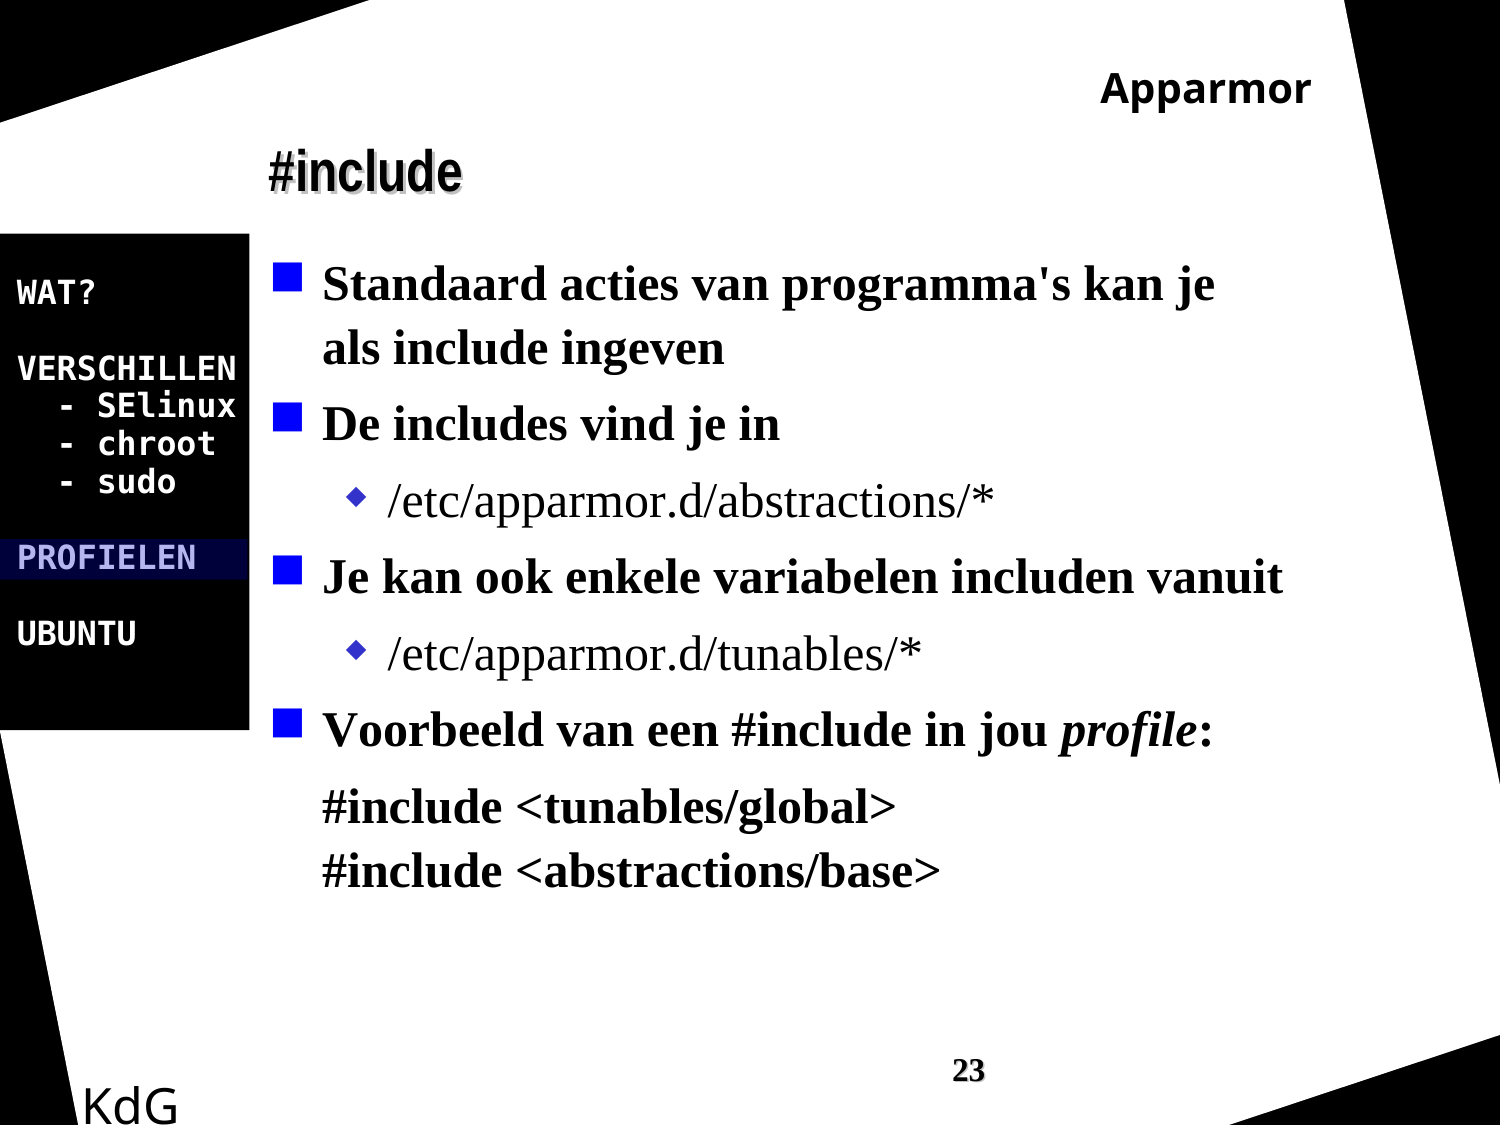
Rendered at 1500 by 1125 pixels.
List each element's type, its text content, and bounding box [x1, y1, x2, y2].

text_box [0, 539, 248, 580]
list Standaard acties van programma's kan je als include ingeven De includes vind je in /etc/apparmor.d/abstractions/* Je kan ook enkele variabelen includen vanuit /etc/apparmor.d/tunables/* Voorbeeld van een #include in jou profile: #include <tunables/global> #include <abstractions/base> [268, 246, 1468, 976]
title #include [268, 49, 1415, 246]
